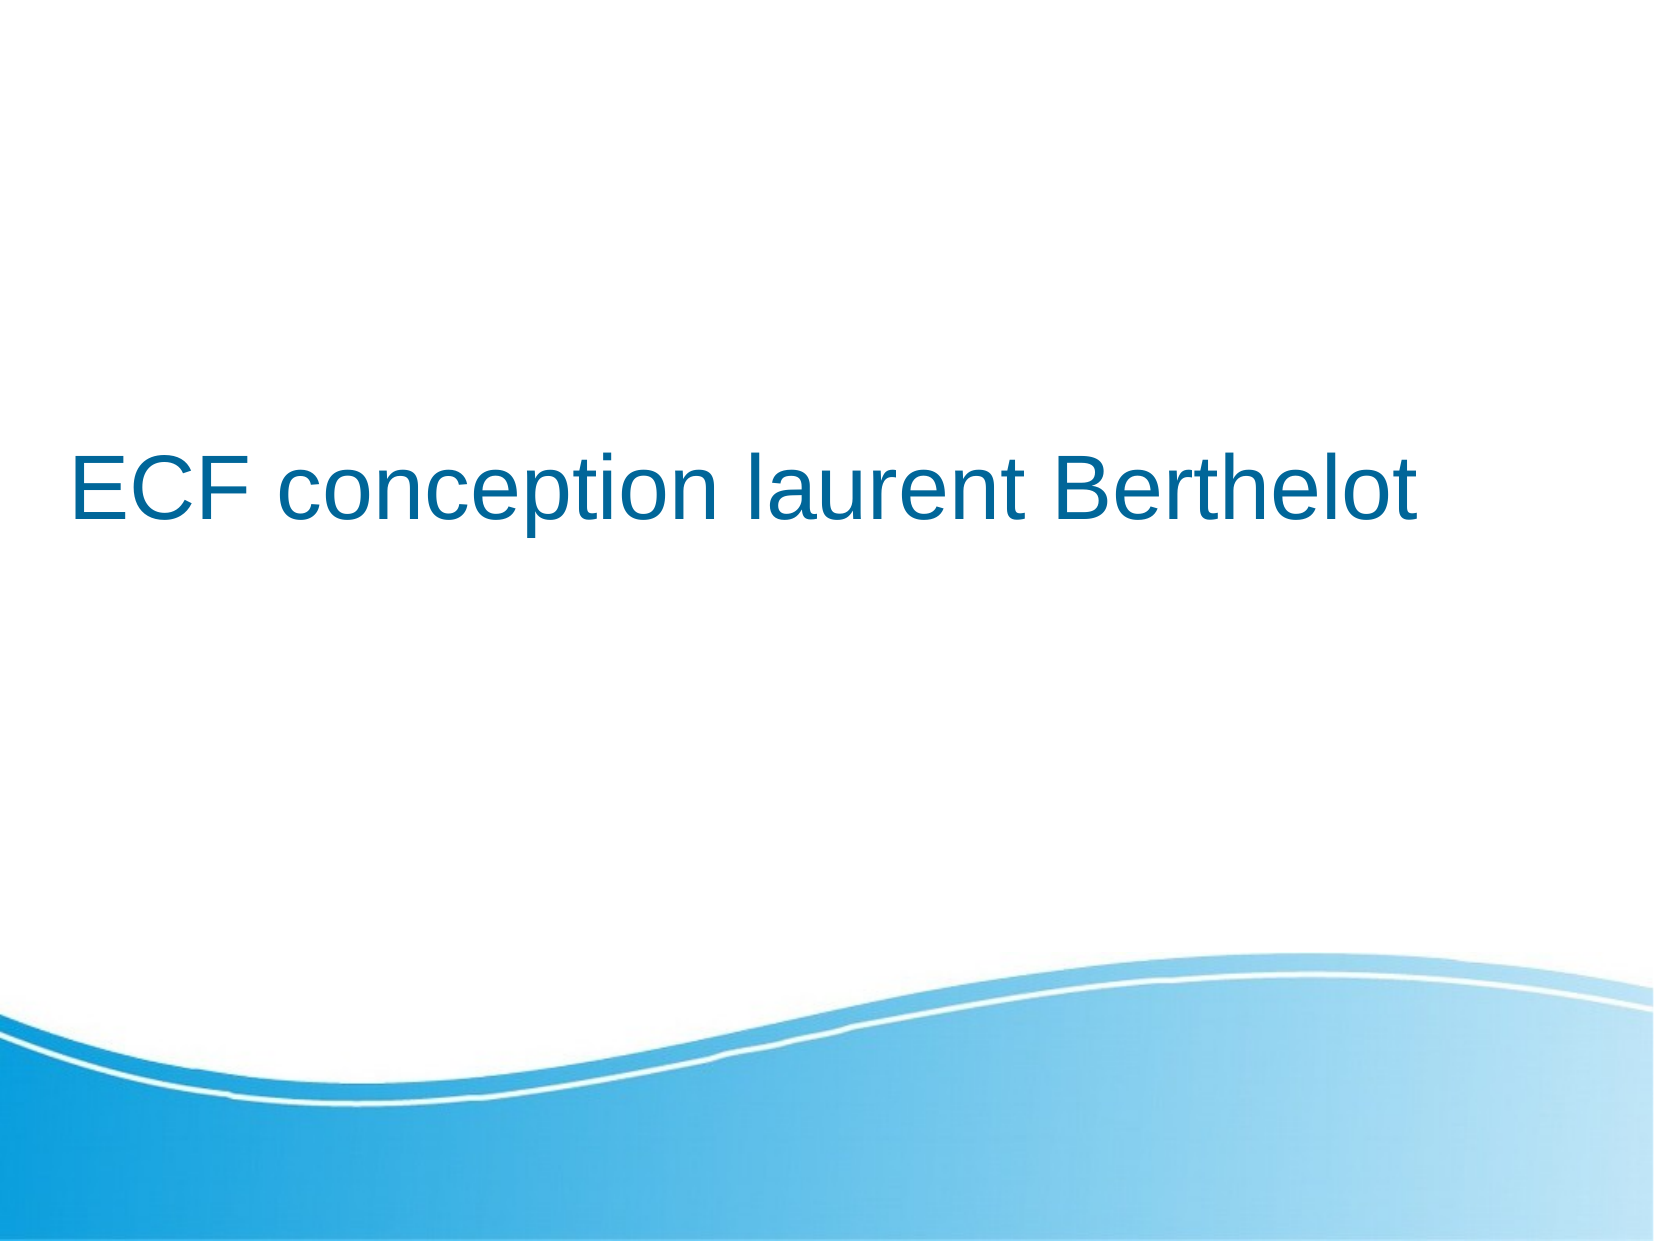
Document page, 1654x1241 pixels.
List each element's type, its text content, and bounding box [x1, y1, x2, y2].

title ECF conception laurent Berthelot [0, 384, 1489, 592]
picture [0, 952, 1654, 1241]
